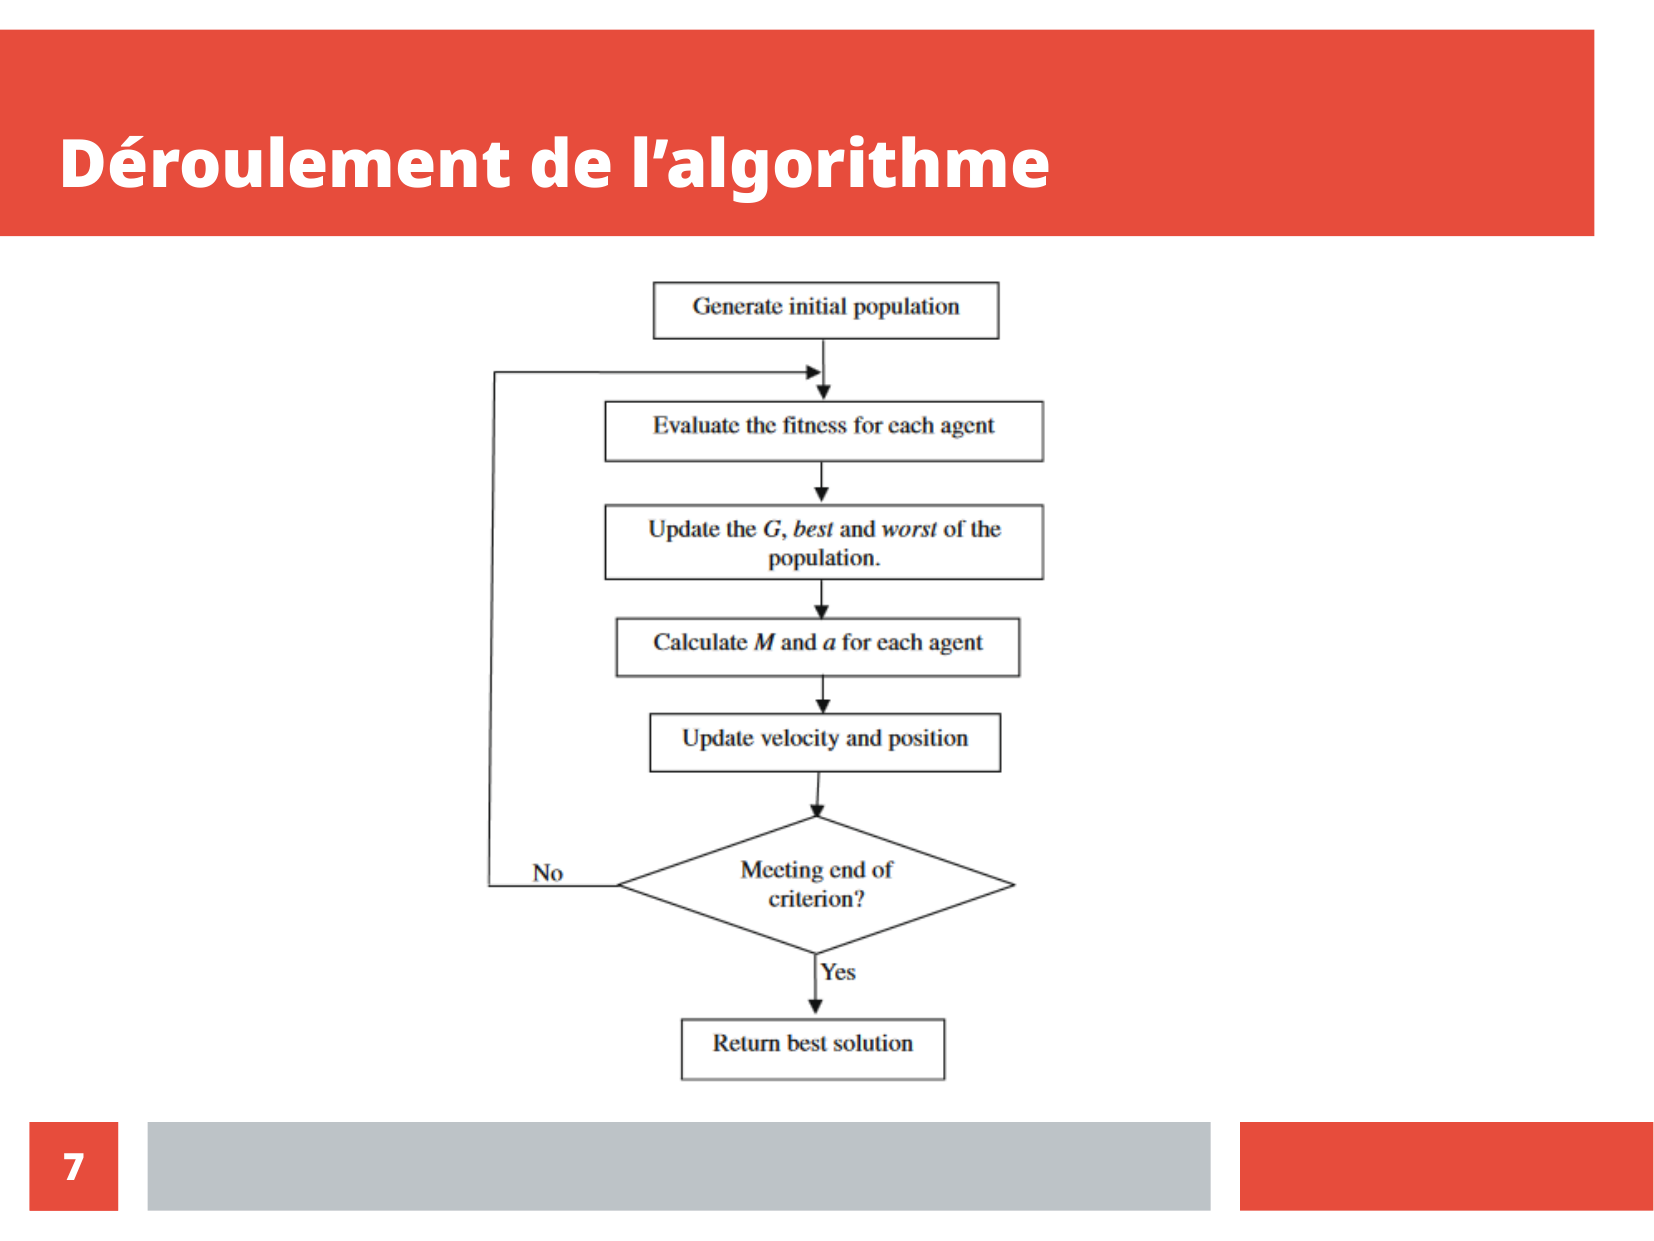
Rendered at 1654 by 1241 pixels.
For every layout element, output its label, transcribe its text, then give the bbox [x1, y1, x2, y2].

picture [459, 257, 1113, 1093]
title Déroulement de l’algorithme [59, 59, 1595, 207]
